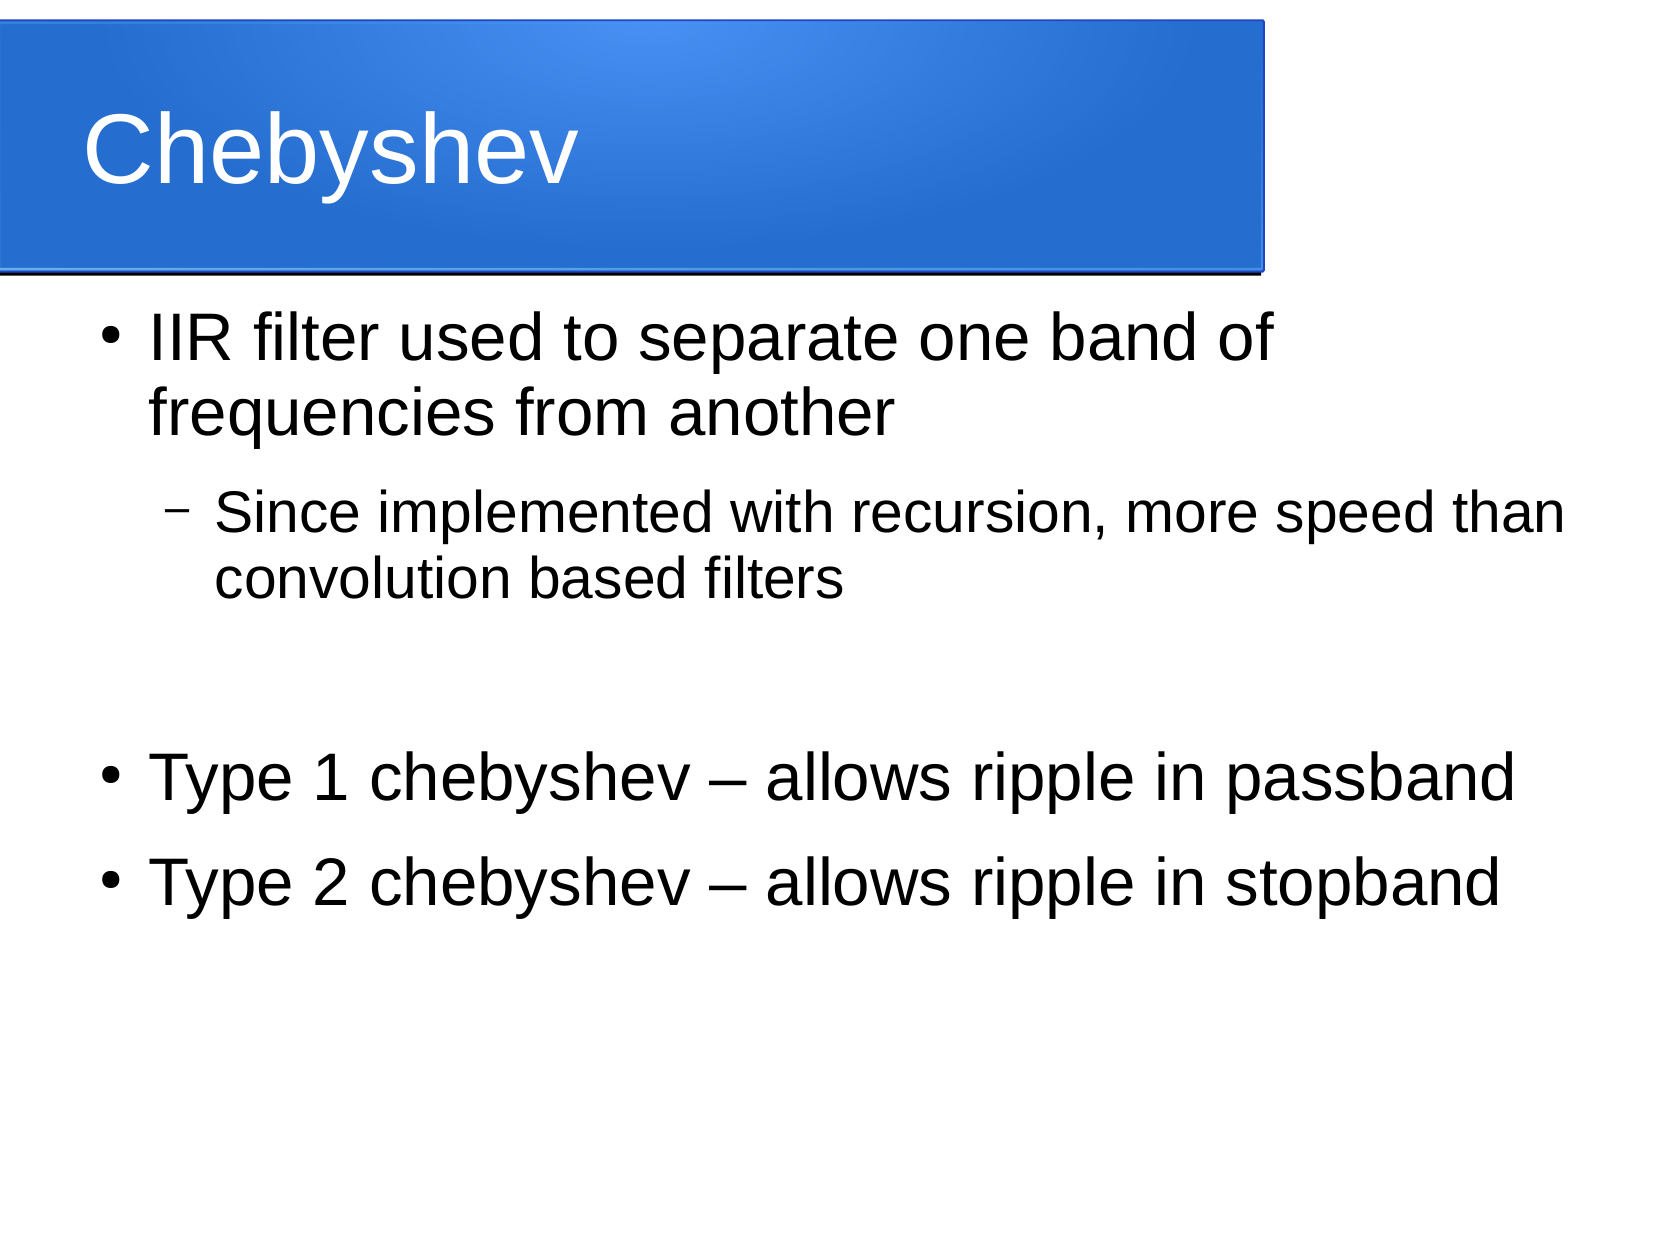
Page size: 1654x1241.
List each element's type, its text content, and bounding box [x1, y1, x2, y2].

list IIR filter used to separate one band of frequencies from another Since implemented with recursion, more speed than convolution based filters Type 1 chebyshev – allows ripple in passband Type 2 chebyshev – allows ripple in stopband [82, 299, 1571, 1019]
title Chebyshev [82, 47, 1235, 252]
